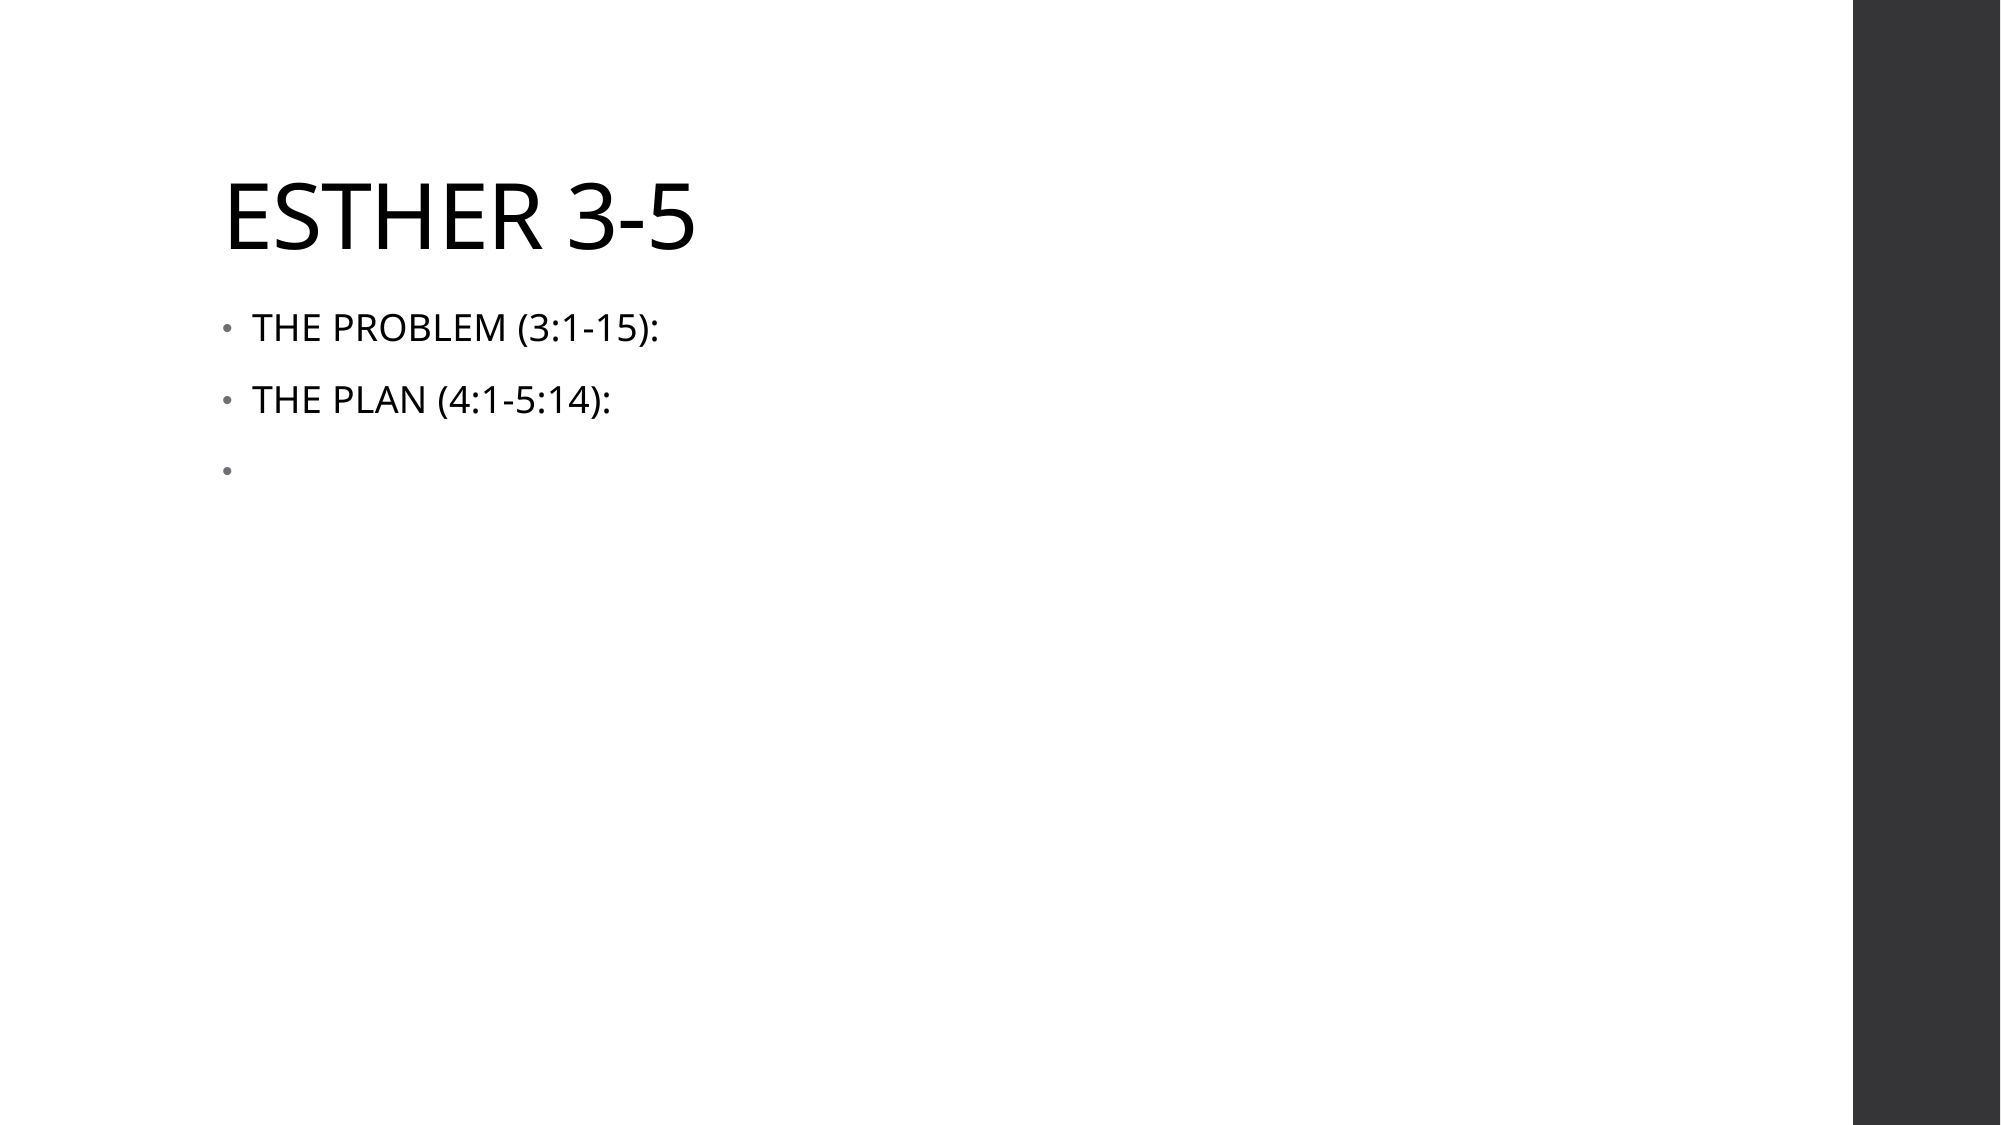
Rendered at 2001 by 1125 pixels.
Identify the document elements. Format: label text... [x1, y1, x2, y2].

title ESTHER 3-5 [206, 60, 1797, 278]
list THE PROBLEM (3:1-15): THE PLAN (4:1-5:14): [206, 299, 1617, 1014]
